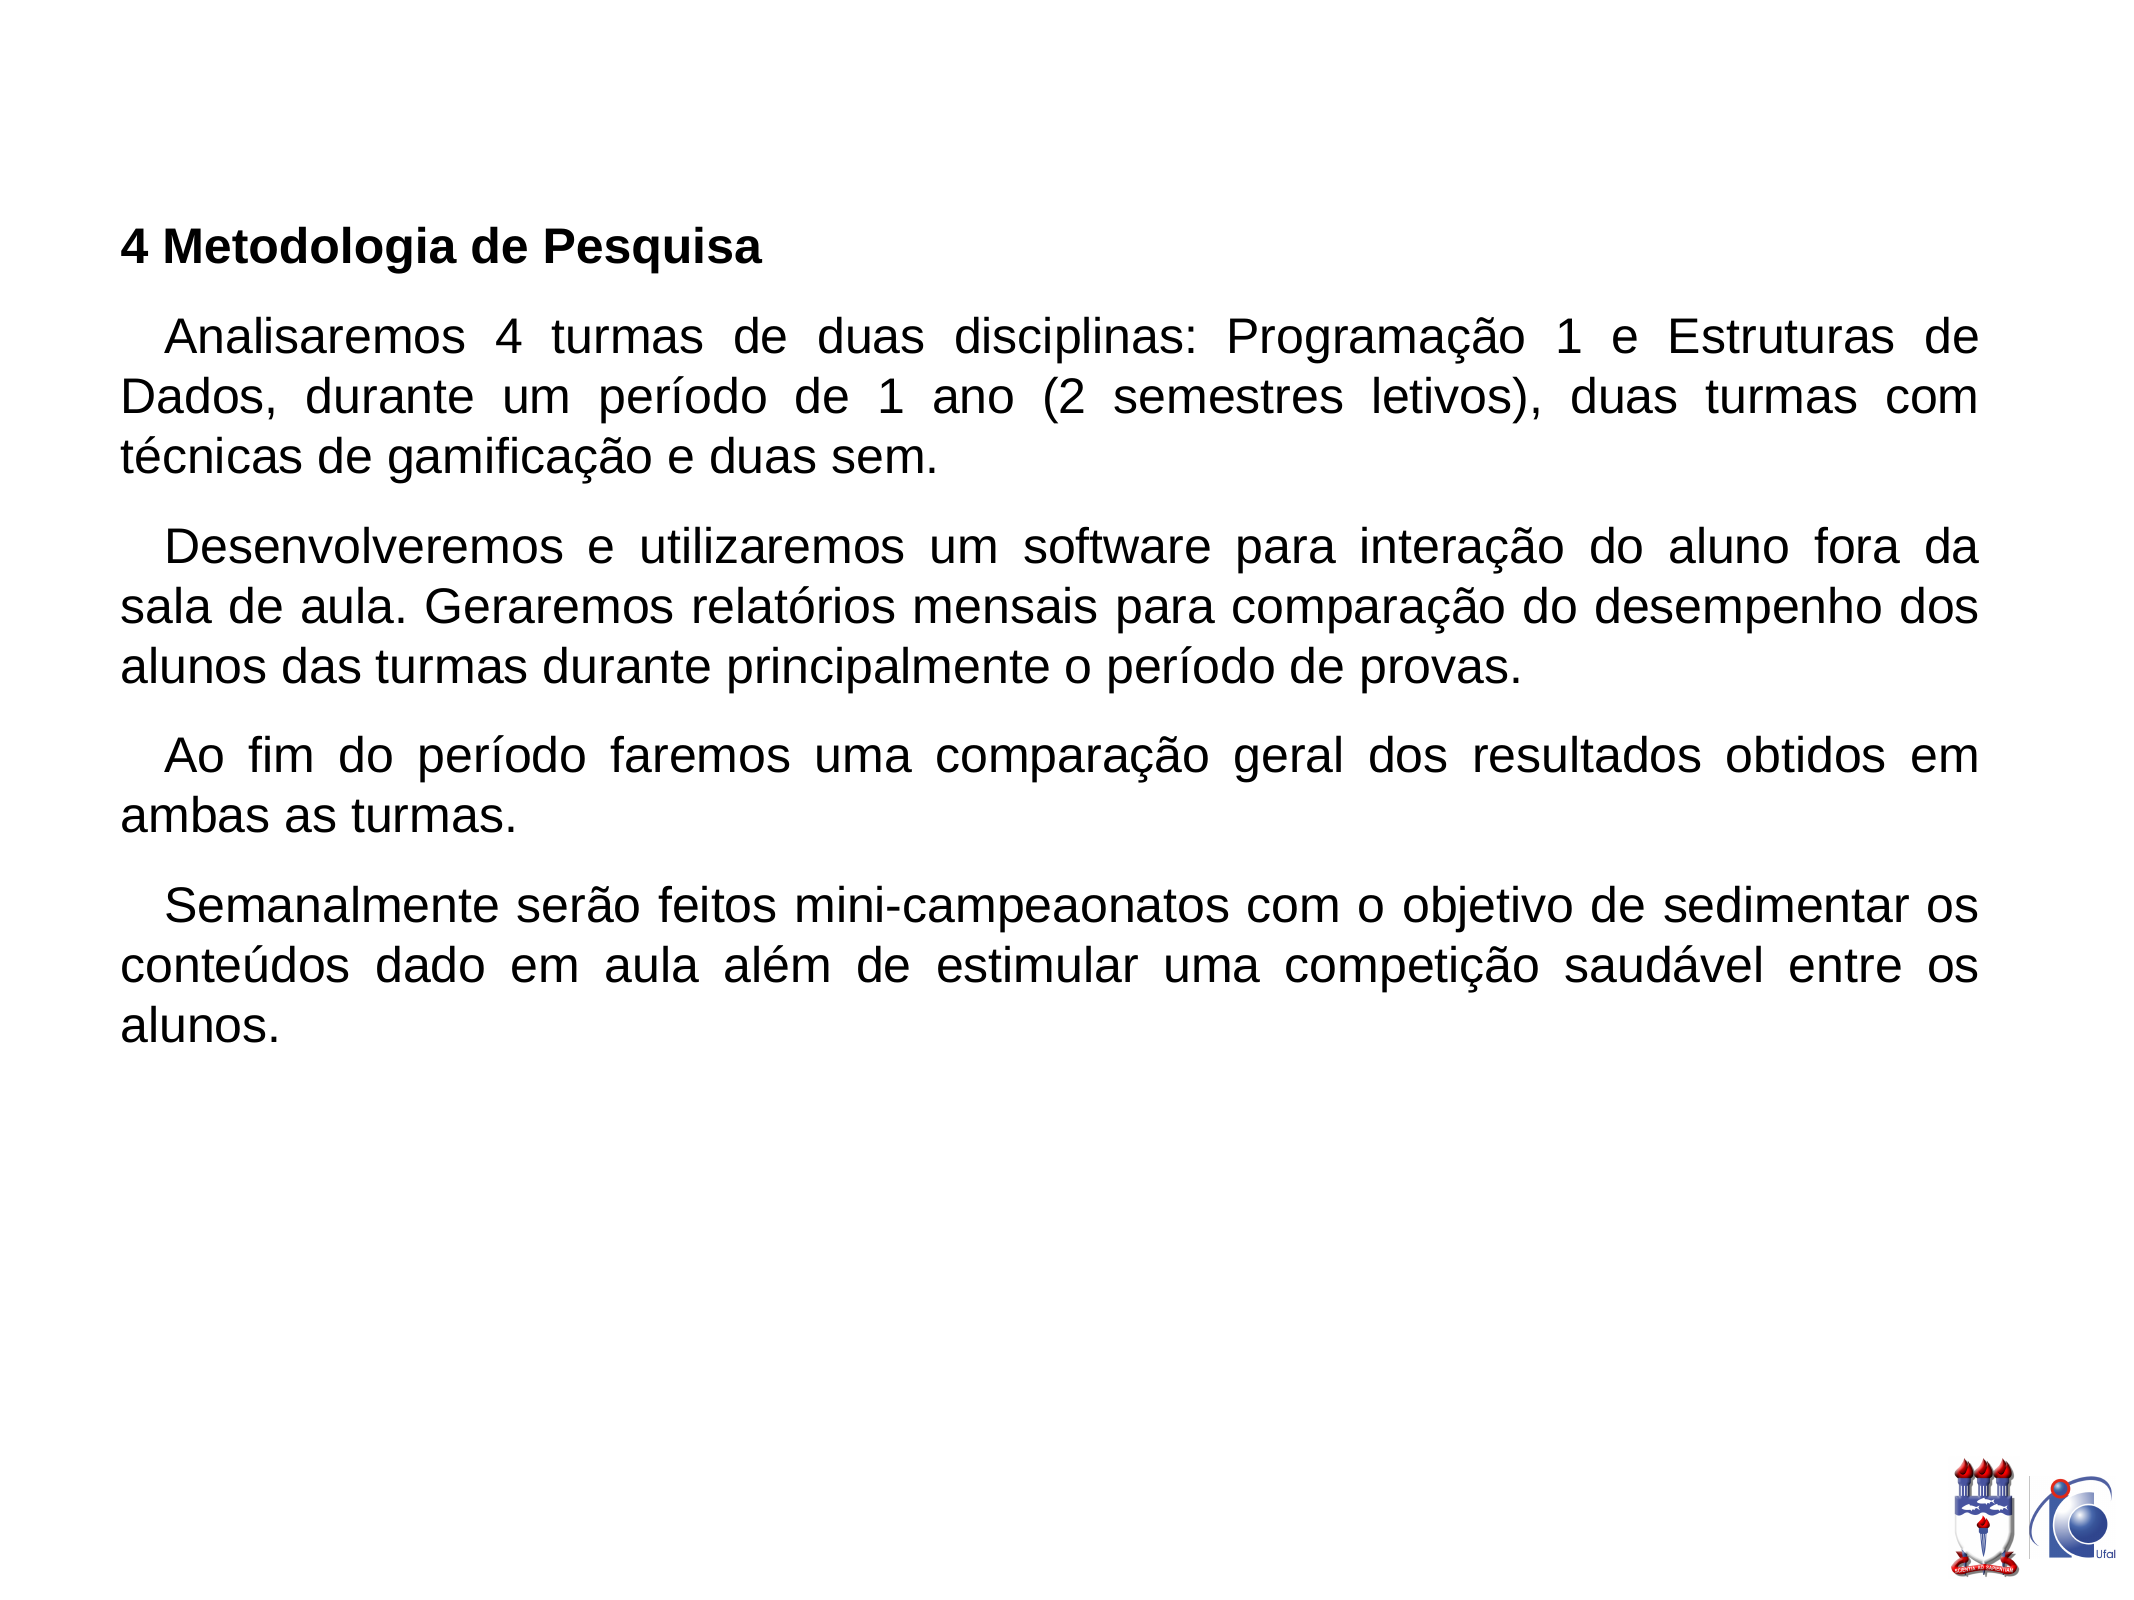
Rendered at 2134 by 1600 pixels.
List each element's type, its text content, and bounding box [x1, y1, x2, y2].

list 4 Metodologia de Pesquisa Analisaremos 4 turmas de duas disciplinas: Programação 1 e Estruturas de Dados, durante um período de 1 ano (2 semestres letivos), duas turmas com técnicas de gamificação e duas sem. Desenvolveremos e utilizaremos um software para interação do aluno fora da sala de aula. Geraremos relatórios mensais para comparação do desempenho dos alunos das turmas durante principalmente o período de provas. Ao fim do período faremos uma comparação geral dos resultados obtidos em ambas as turmas. Semanalmente serão feitos mini-campeaonatos com o objetivo de sedimentar os conteúdos dado em aula além de estimular uma competição saudável entre os alunos. [120, 124, 1981, 1316]
picture [2028, 1476, 2116, 1559]
picture [1948, 1456, 2020, 1579]
